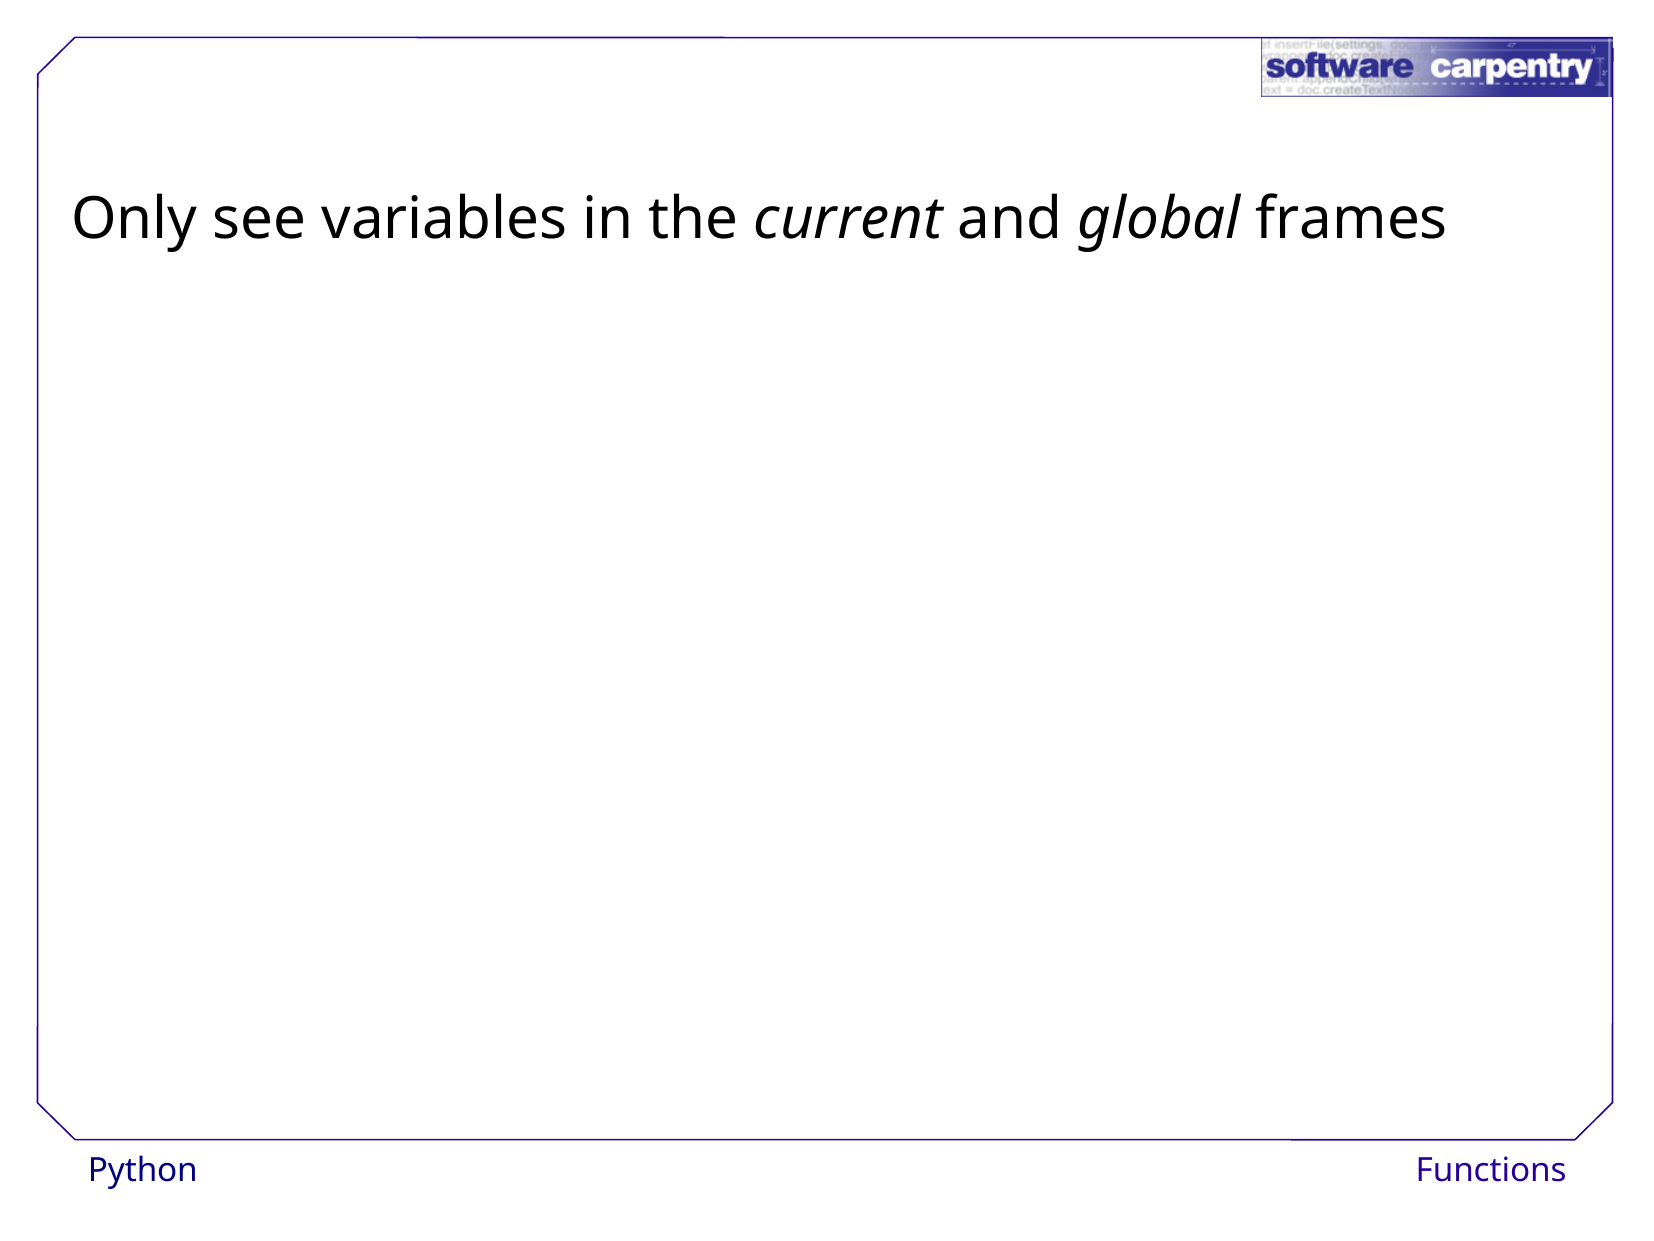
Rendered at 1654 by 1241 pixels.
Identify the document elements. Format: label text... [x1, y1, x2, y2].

picture [1261, 39, 1613, 97]
text_box Only see variables in the current and global frames [56, 138, 1613, 259]
